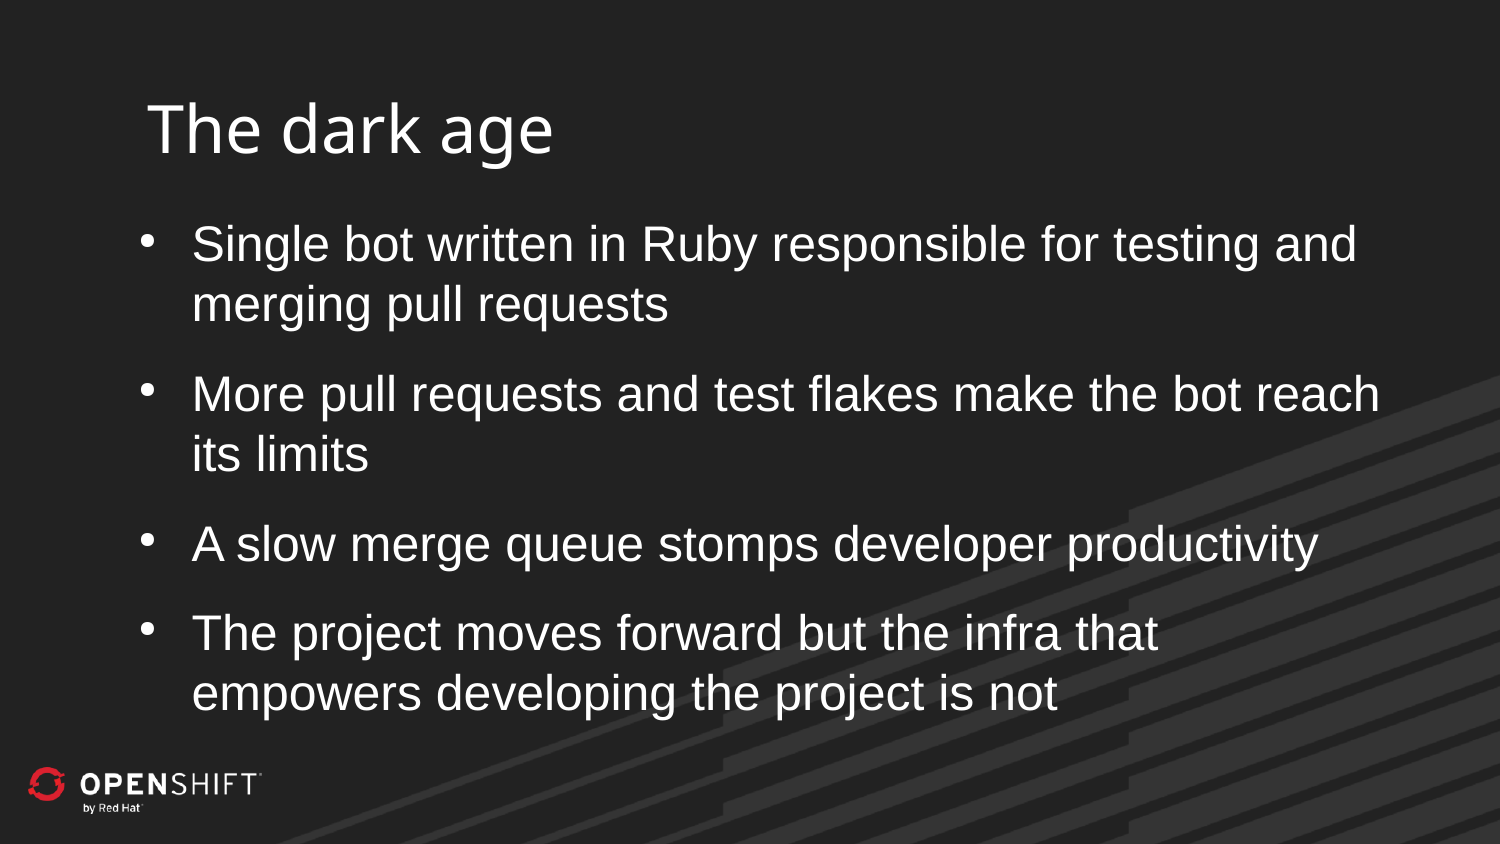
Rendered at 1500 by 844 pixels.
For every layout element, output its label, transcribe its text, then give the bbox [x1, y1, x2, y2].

title The dark age [96, 56, 1404, 197]
list Single bot written in Ruby responsible for testing and merging pull requests More pull requests and test flakes make the bot reach its limits A slow merge queue stomps developer productivity The project moves forward but the infra that empowers developing the project is not [105, 197, 1404, 808]
picture [0, 0, 1500, 844]
